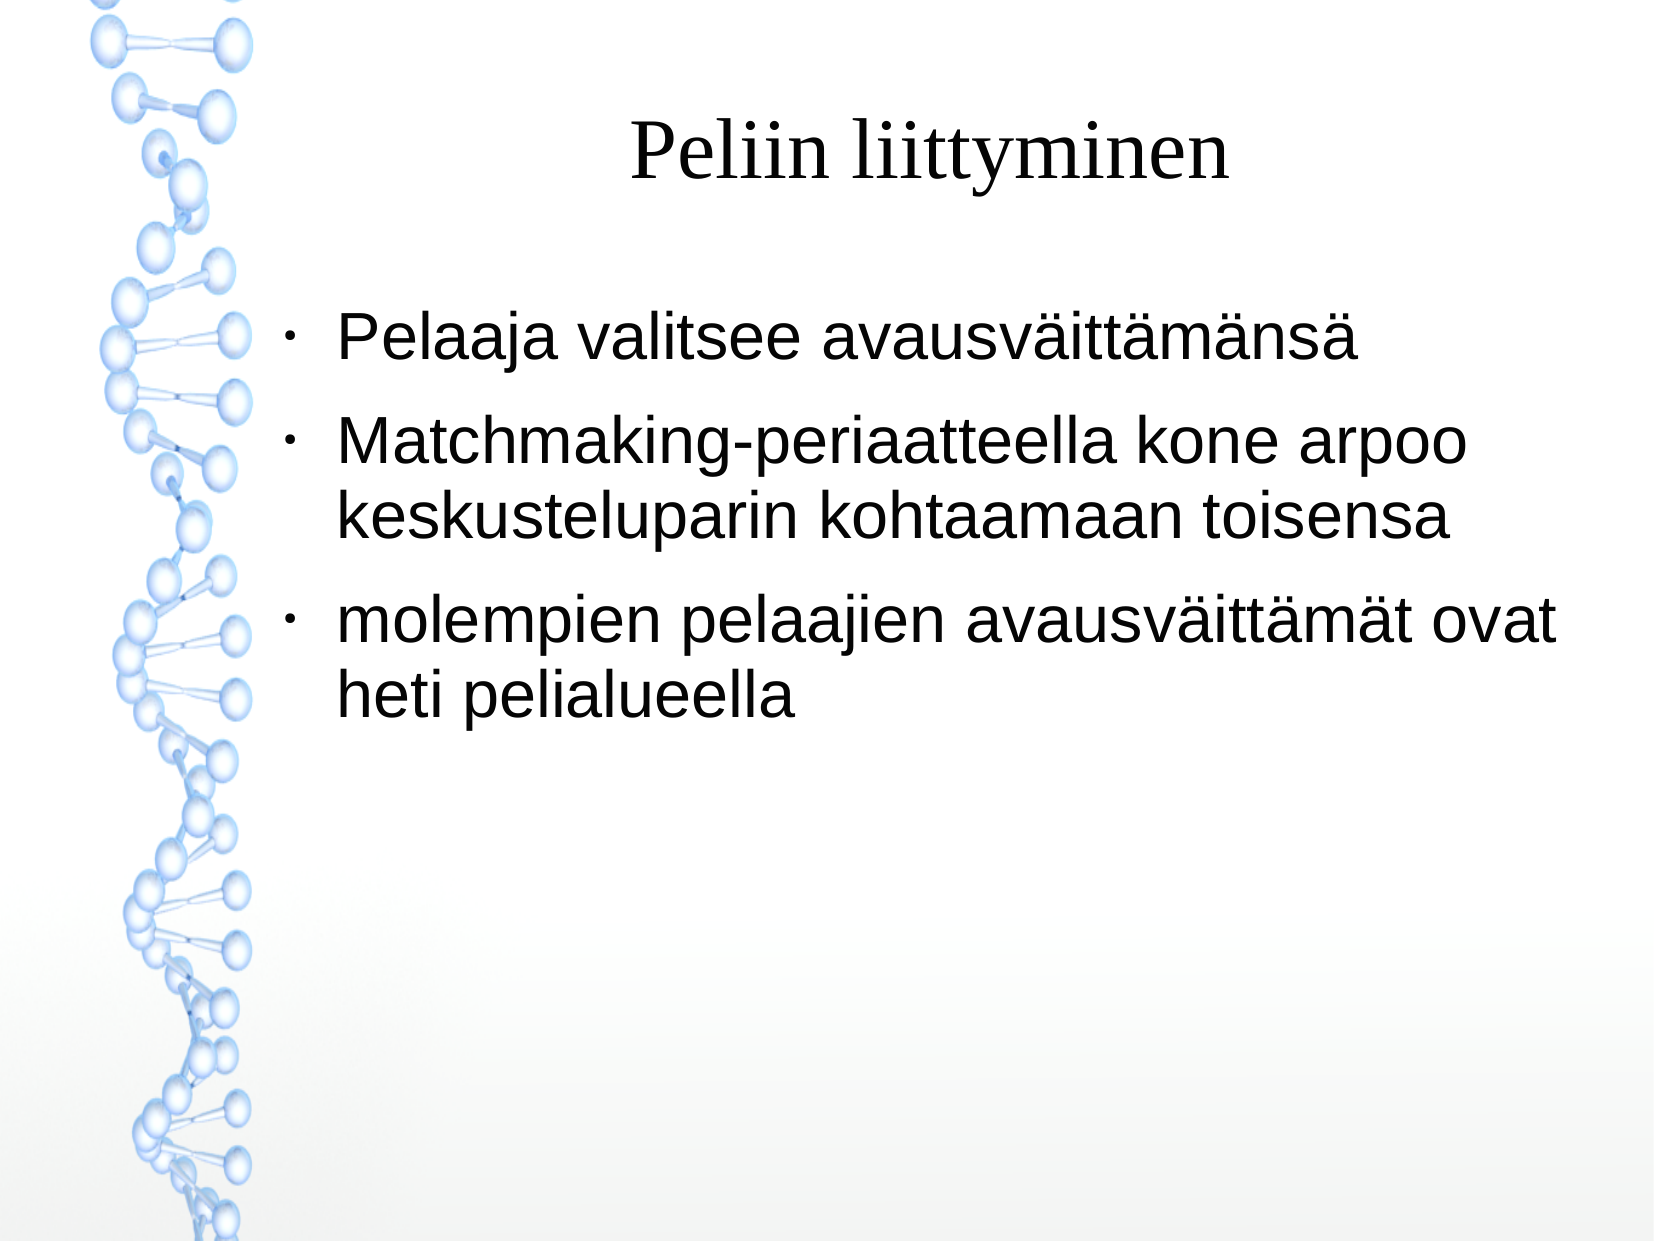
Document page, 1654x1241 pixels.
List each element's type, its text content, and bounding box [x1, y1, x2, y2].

title Peliin liittyminen [265, 47, 1595, 252]
picture [0, 0, 1654, 1241]
list Pelaaja valitsee avausväittämänsä Matchmaking-periaatteella kone arpoo keskusteluparin kohtaamaan toisensa molempien pelaajien avausväittämät ovat heti pelialueella [265, 299, 1595, 1019]
